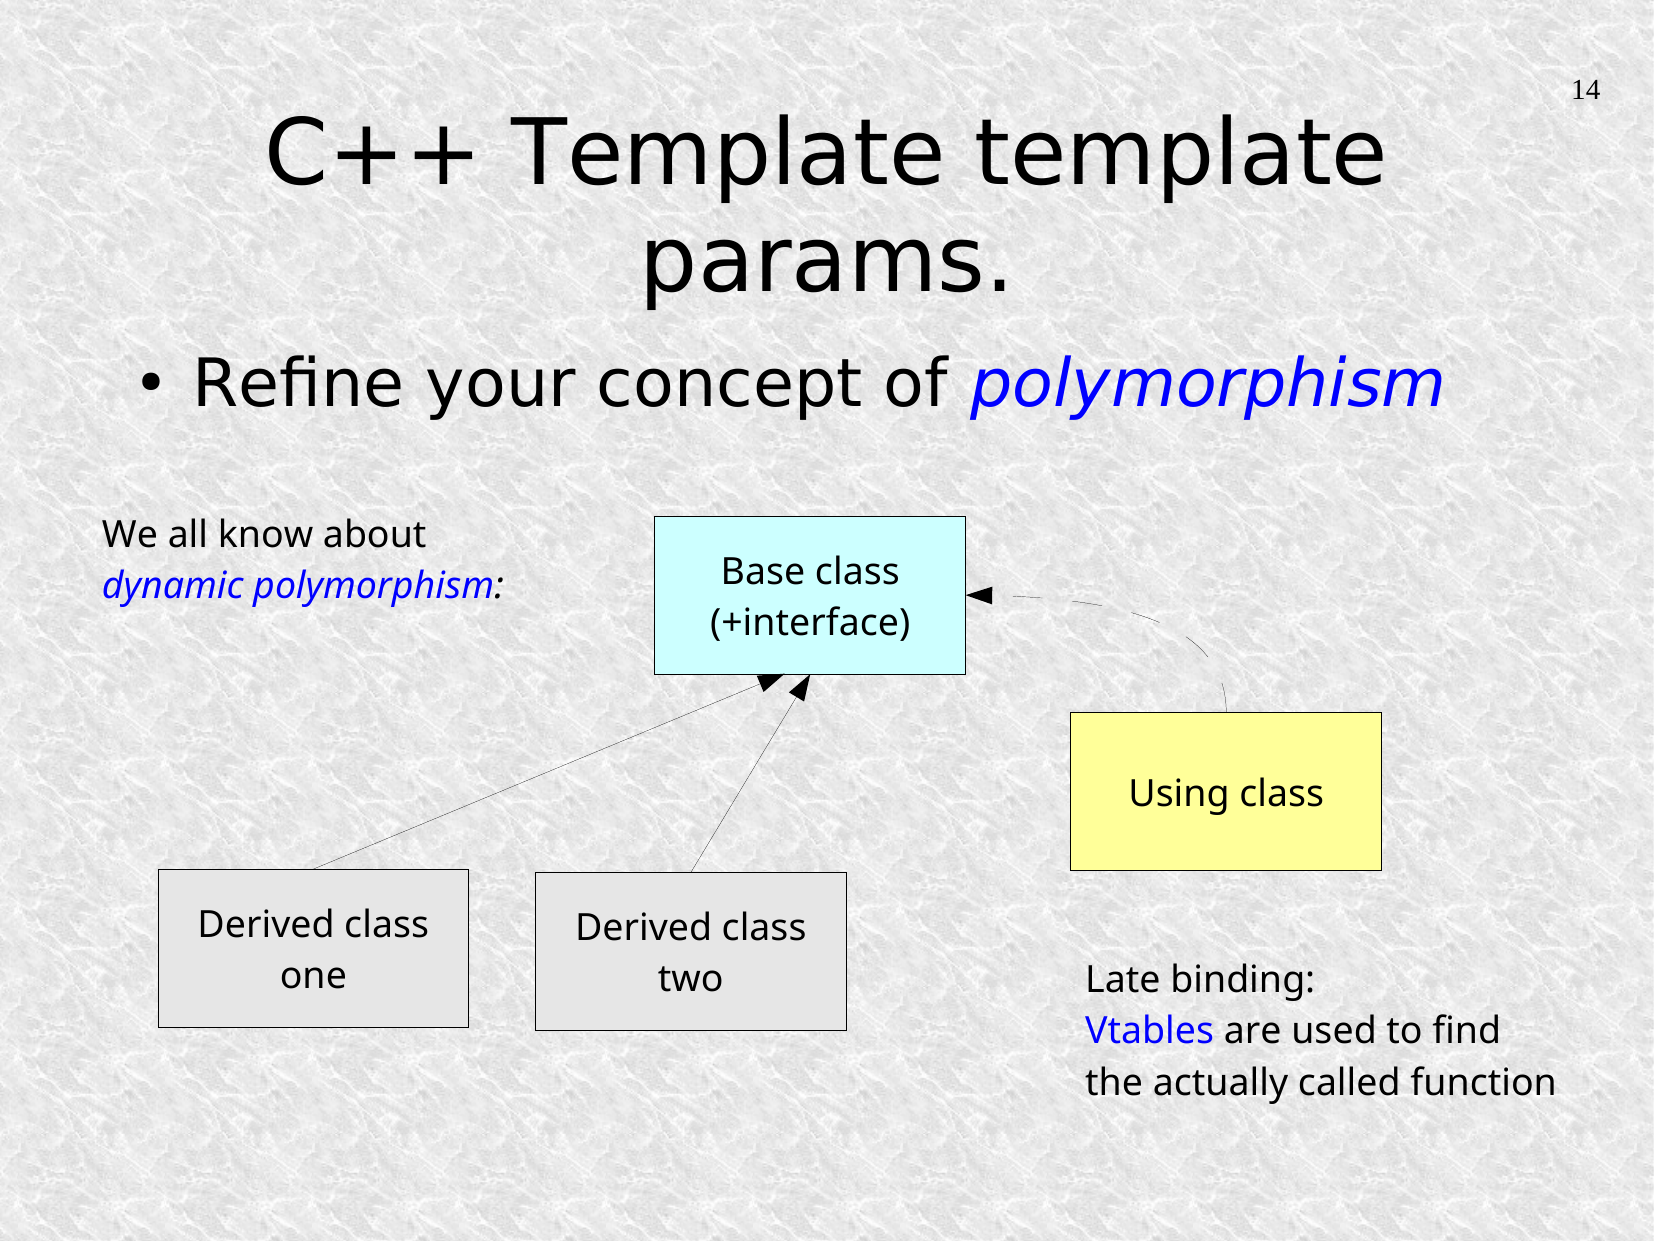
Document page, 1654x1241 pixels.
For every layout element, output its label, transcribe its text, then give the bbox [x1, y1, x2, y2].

text_box Using class [1070, 712, 1382, 871]
text_box Base class (+interface) [654, 516, 966, 675]
text_box Late binding: Vtables are used to find the actually called function [1085, 953, 1596, 1089]
text_box Derived class one [158, 869, 469, 1028]
list Refine your concept of polymorphism [121, 344, 1534, 1152]
text_box We all know about dynamic polymorphism: [101, 507, 556, 599]
text_box Derived class two [535, 872, 847, 1031]
picture [0, 0, 1654, 1241]
title C++ Template template params. [121, 99, 1534, 314]
